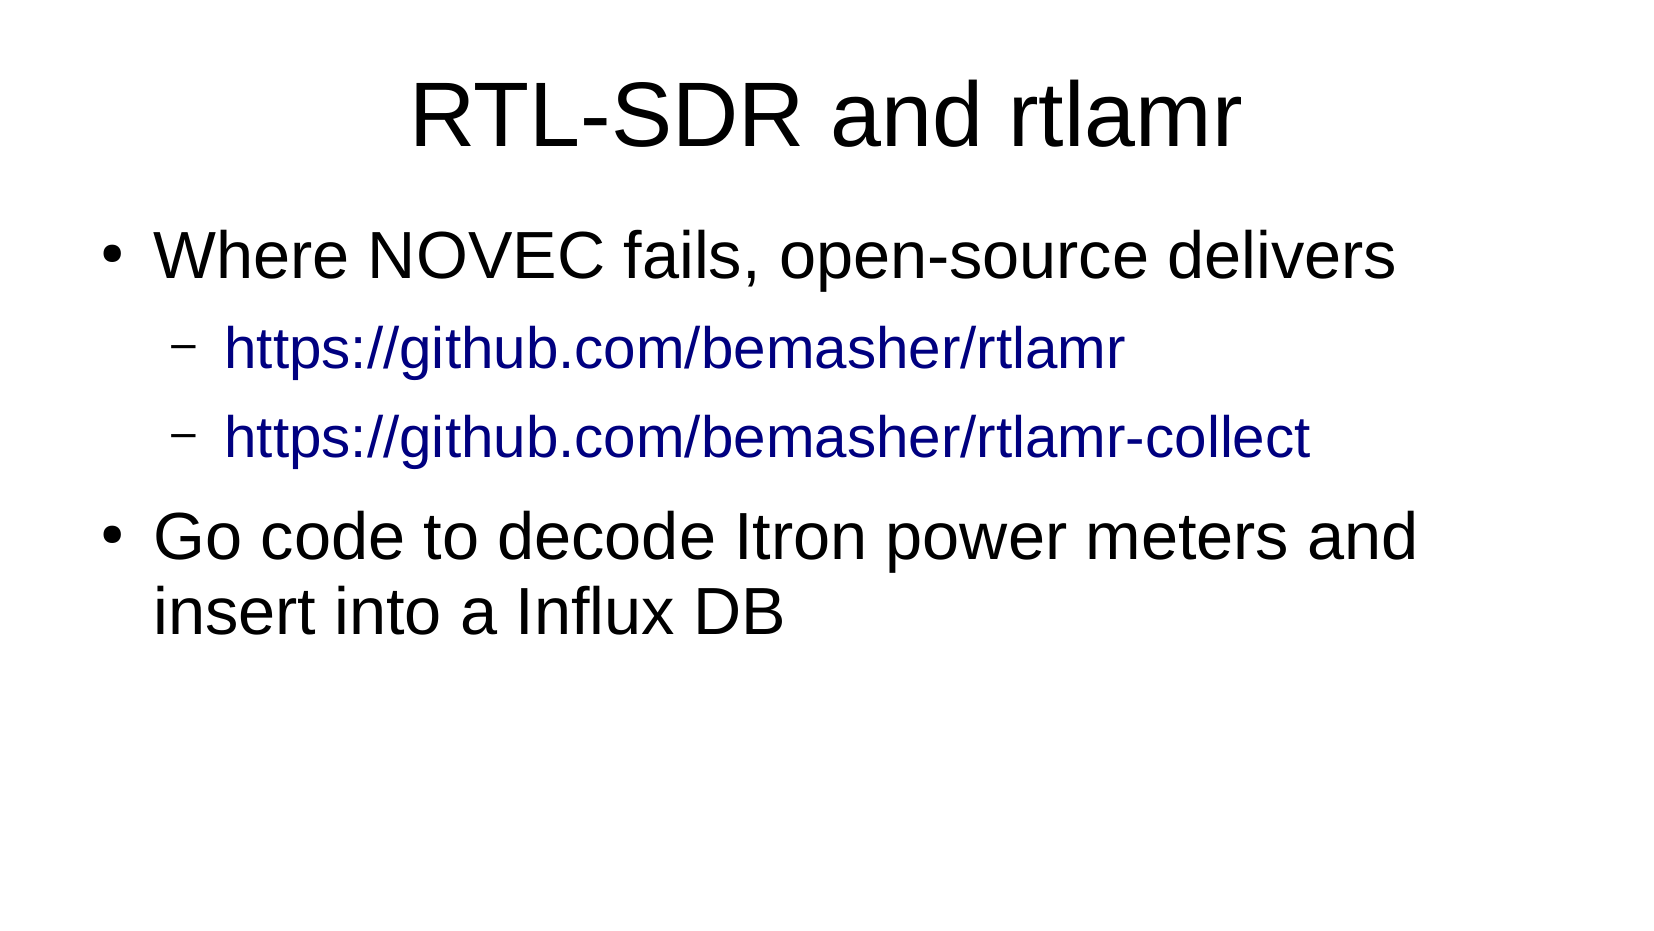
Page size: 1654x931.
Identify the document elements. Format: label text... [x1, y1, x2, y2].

list Where NOVEC fails, open-source delivers https://github.com/bemasher/rtlamr https://github.com/bemasher/rtlamr-collect Go code to decode Itron power meters and insert into a Influx DB [82, 217, 1571, 758]
title RTL-SDR and rtlamr [82, 37, 1571, 193]
